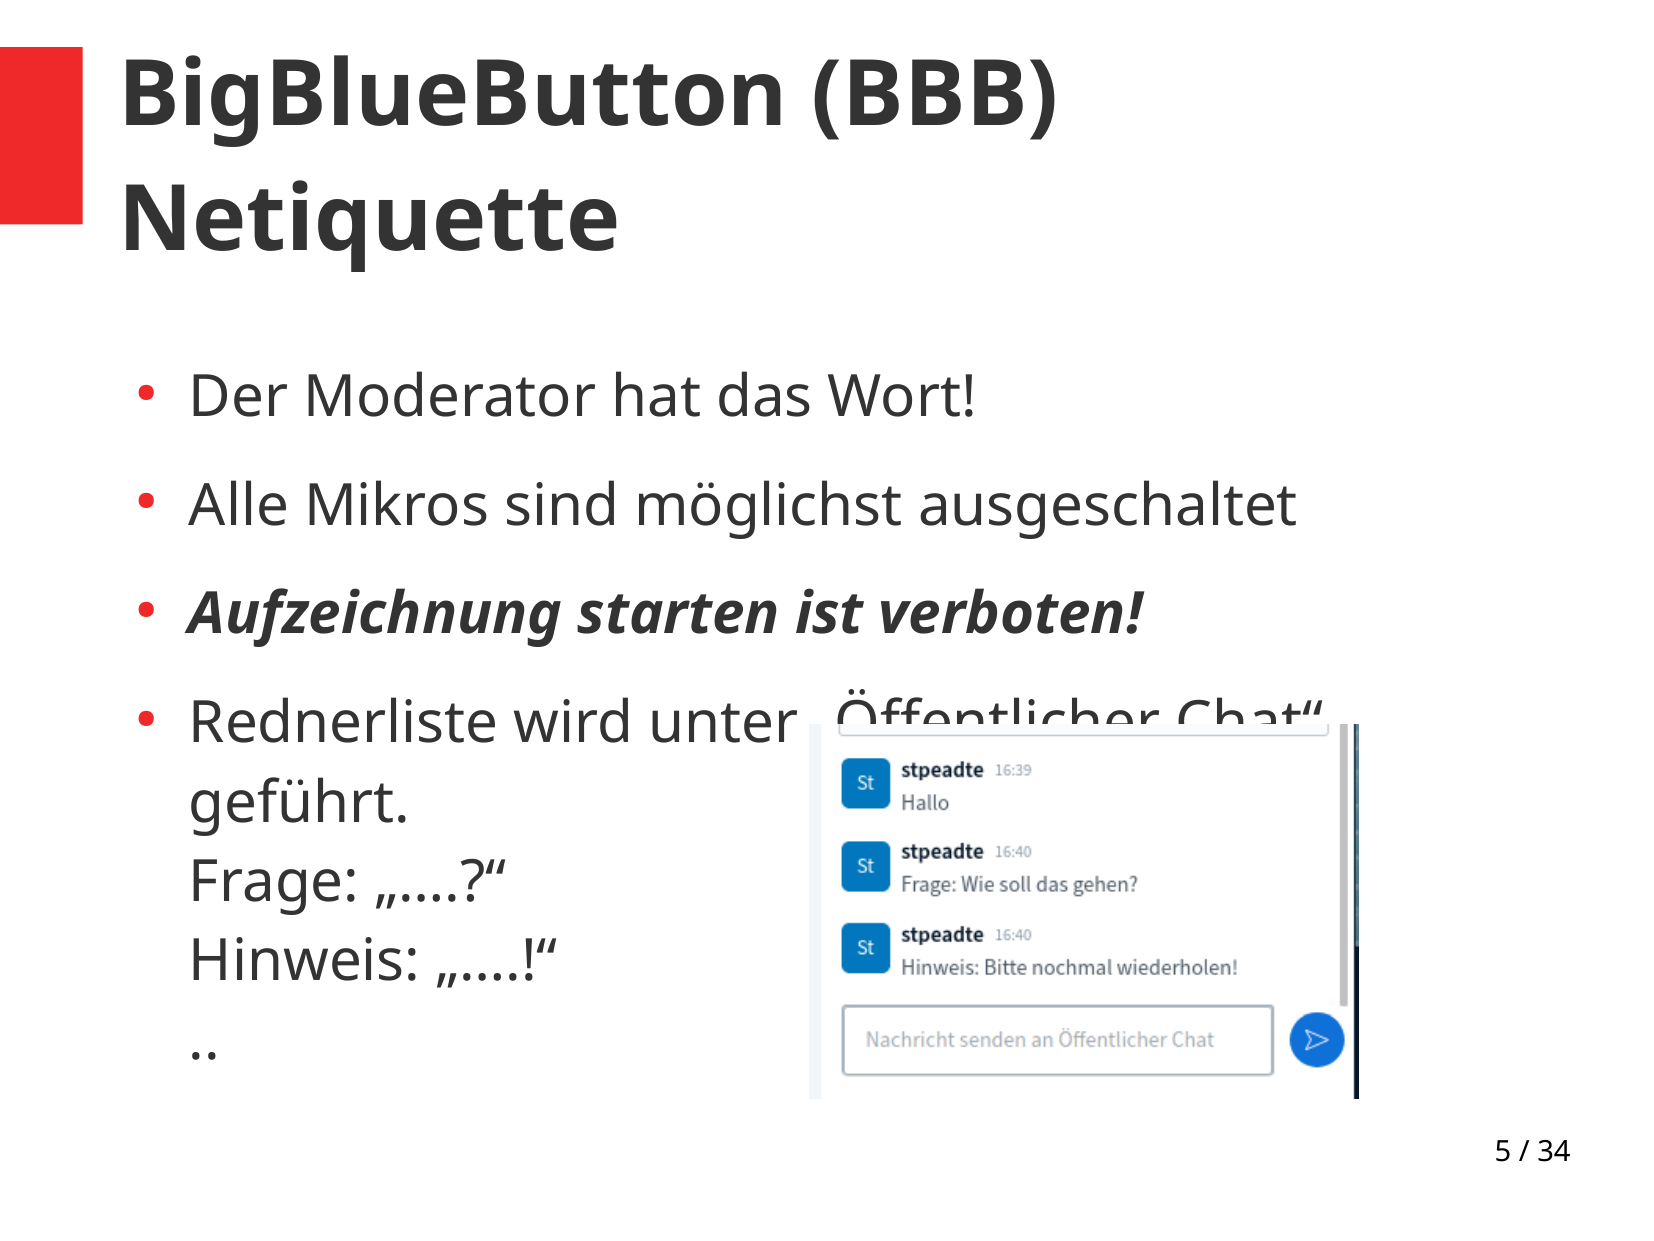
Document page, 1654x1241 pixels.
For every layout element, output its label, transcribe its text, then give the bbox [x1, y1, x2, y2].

picture [809, 724, 1359, 1099]
title BigBlueButton (BBB) Netiquette [118, 45, 1571, 260]
list Der Moderator hat das Wort! Alle Mikros sind möglichst ausgeschaltet Aufzeichnung starten ist verboten! Rednerliste wird unter „Öffentlicher Chat“ geführt. Frage: „….?“ Hinweis: „….!“ .. [118, 354, 1536, 1074]
